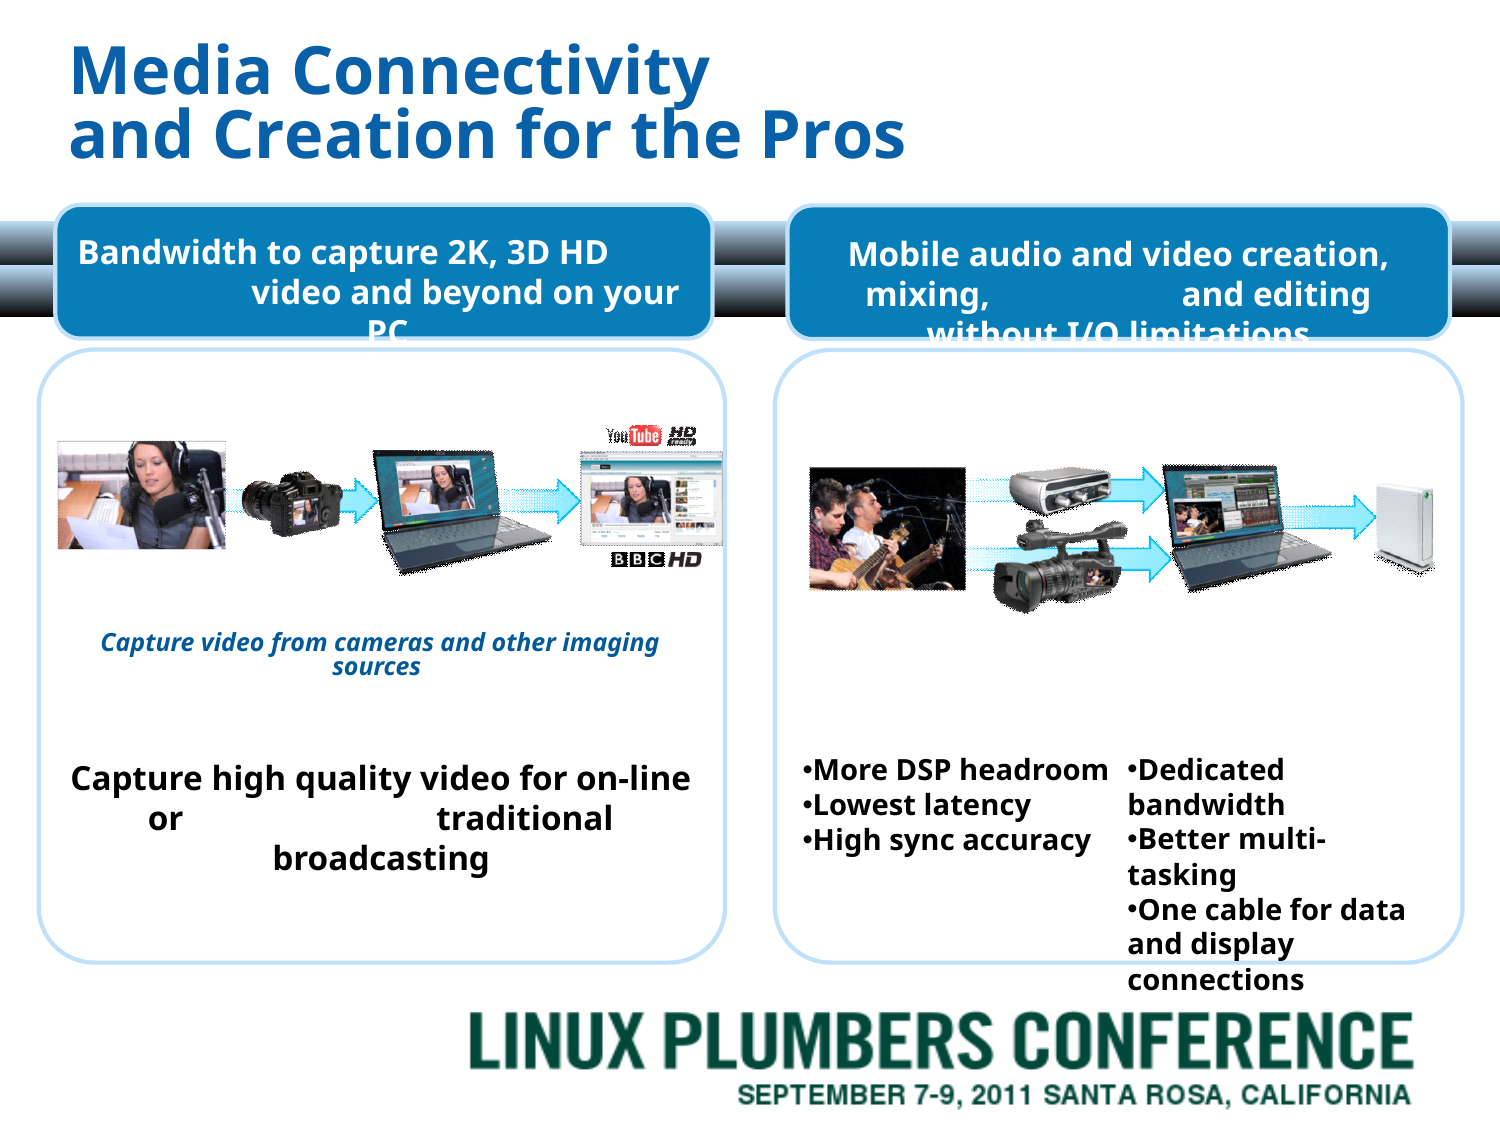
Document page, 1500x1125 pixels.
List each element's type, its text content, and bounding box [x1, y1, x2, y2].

text_box Capture high quality video for on-line or traditional broadcasting [37, 750, 726, 845]
picture [37, 412, 751, 601]
text_box [1258, 332, 1265, 340]
picture [1258, 977, 1264, 987]
text_box [1157, 332, 1163, 340]
text_box [355, 856, 362, 866]
text_box [1168, 331, 1174, 340]
text_box Bandwidth to capture 2K, 3D HD video and beyond on your PC [62, 223, 713, 319]
text_box [38, 349, 726, 412]
text_box [38, 601, 726, 750]
text_box Media Connectivity and Creation for the Pros [68, 42, 1500, 149]
text_box Capture video from cameras and other imaging sources [55, 624, 706, 664]
text_box [1008, 332, 1015, 340]
text_box [1136, 321, 1450, 340]
text_box [1279, 331, 1285, 340]
picture [787, 374, 1463, 938]
text_box [1196, 941, 1202, 951]
text_box [987, 331, 993, 340]
text_box [788, 321, 982, 340]
text_box [374, 324, 380, 331]
text_box [1100, 326, 1112, 340]
text_box [1239, 941, 1245, 951]
picture [1148, 977, 1154, 987]
picture [453, 974, 1426, 1125]
text_box [38, 845, 726, 963]
text_box [280, 856, 287, 866]
text_box [1170, 941, 1176, 951]
text_box [0, 204, 1500, 339]
text_box Mobile audio and video creation, mixing, and editing without I/O limitations [787, 225, 1450, 321]
text_box [774, 350, 1454, 963]
text_box [1282, 938, 1289, 949]
text_box [986, 321, 1131, 340]
